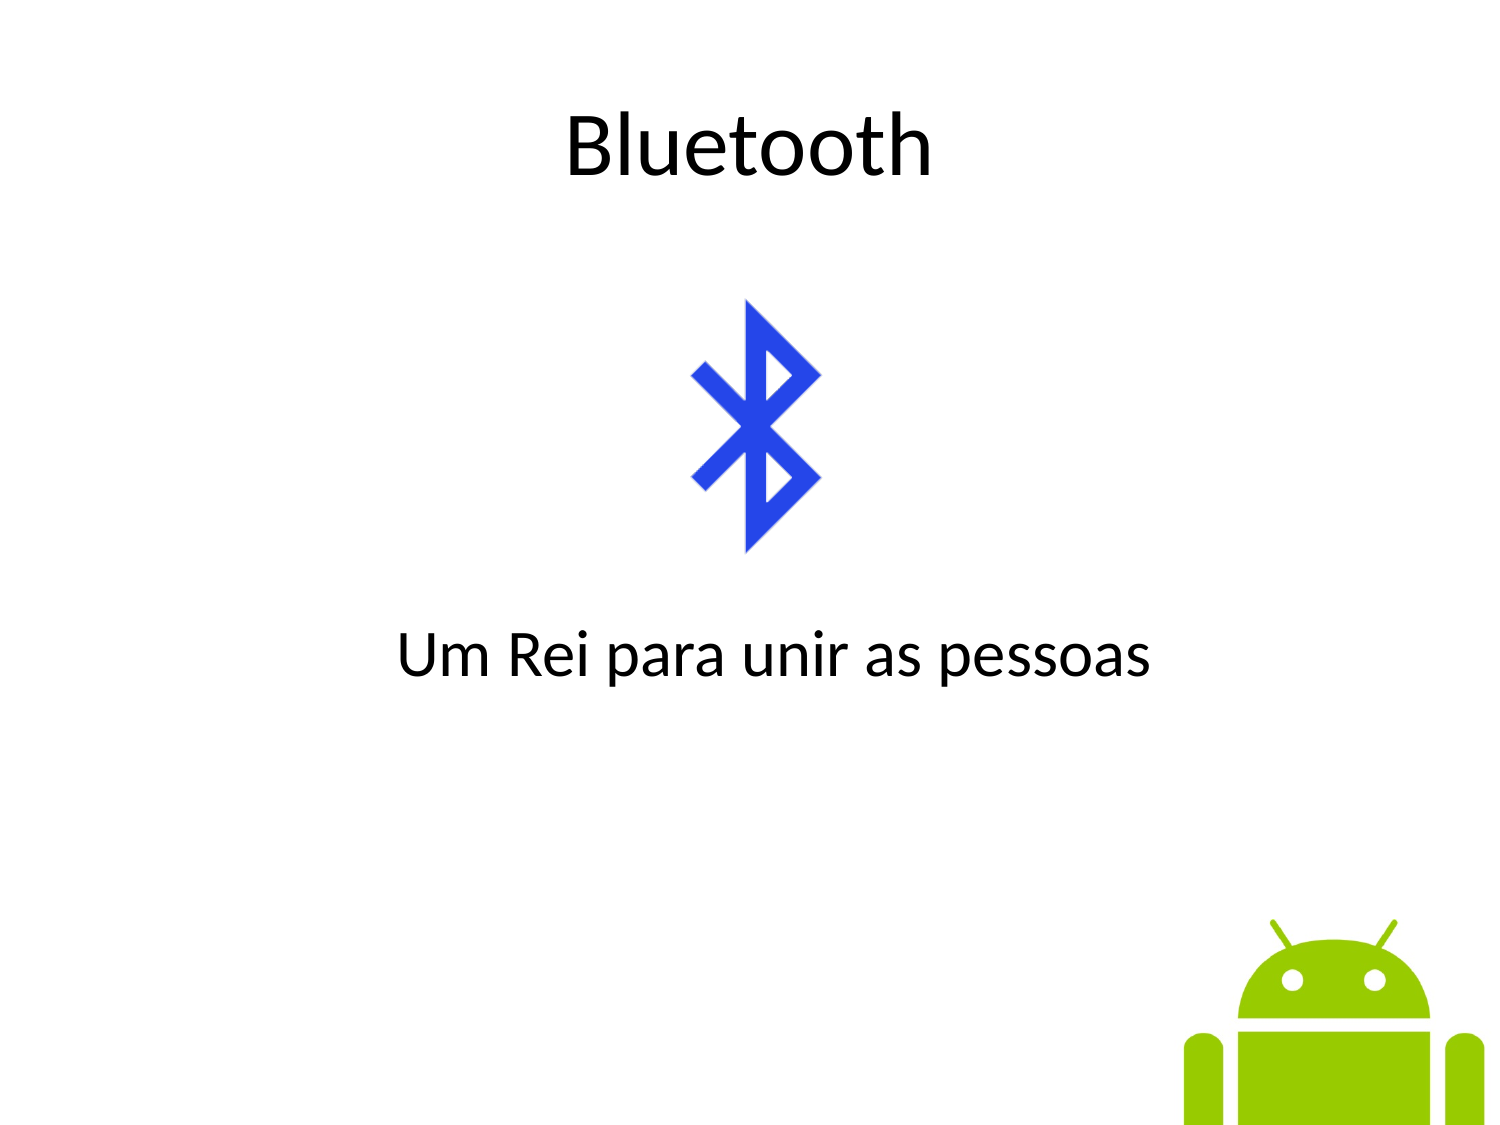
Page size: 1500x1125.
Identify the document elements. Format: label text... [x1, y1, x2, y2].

picture [1163, 919, 1500, 1125]
picture [624, 294, 886, 556]
list Um Rei para unir as pessoas [70, 602, 1421, 718]
title Bluetooth [75, 45, 1425, 233]
